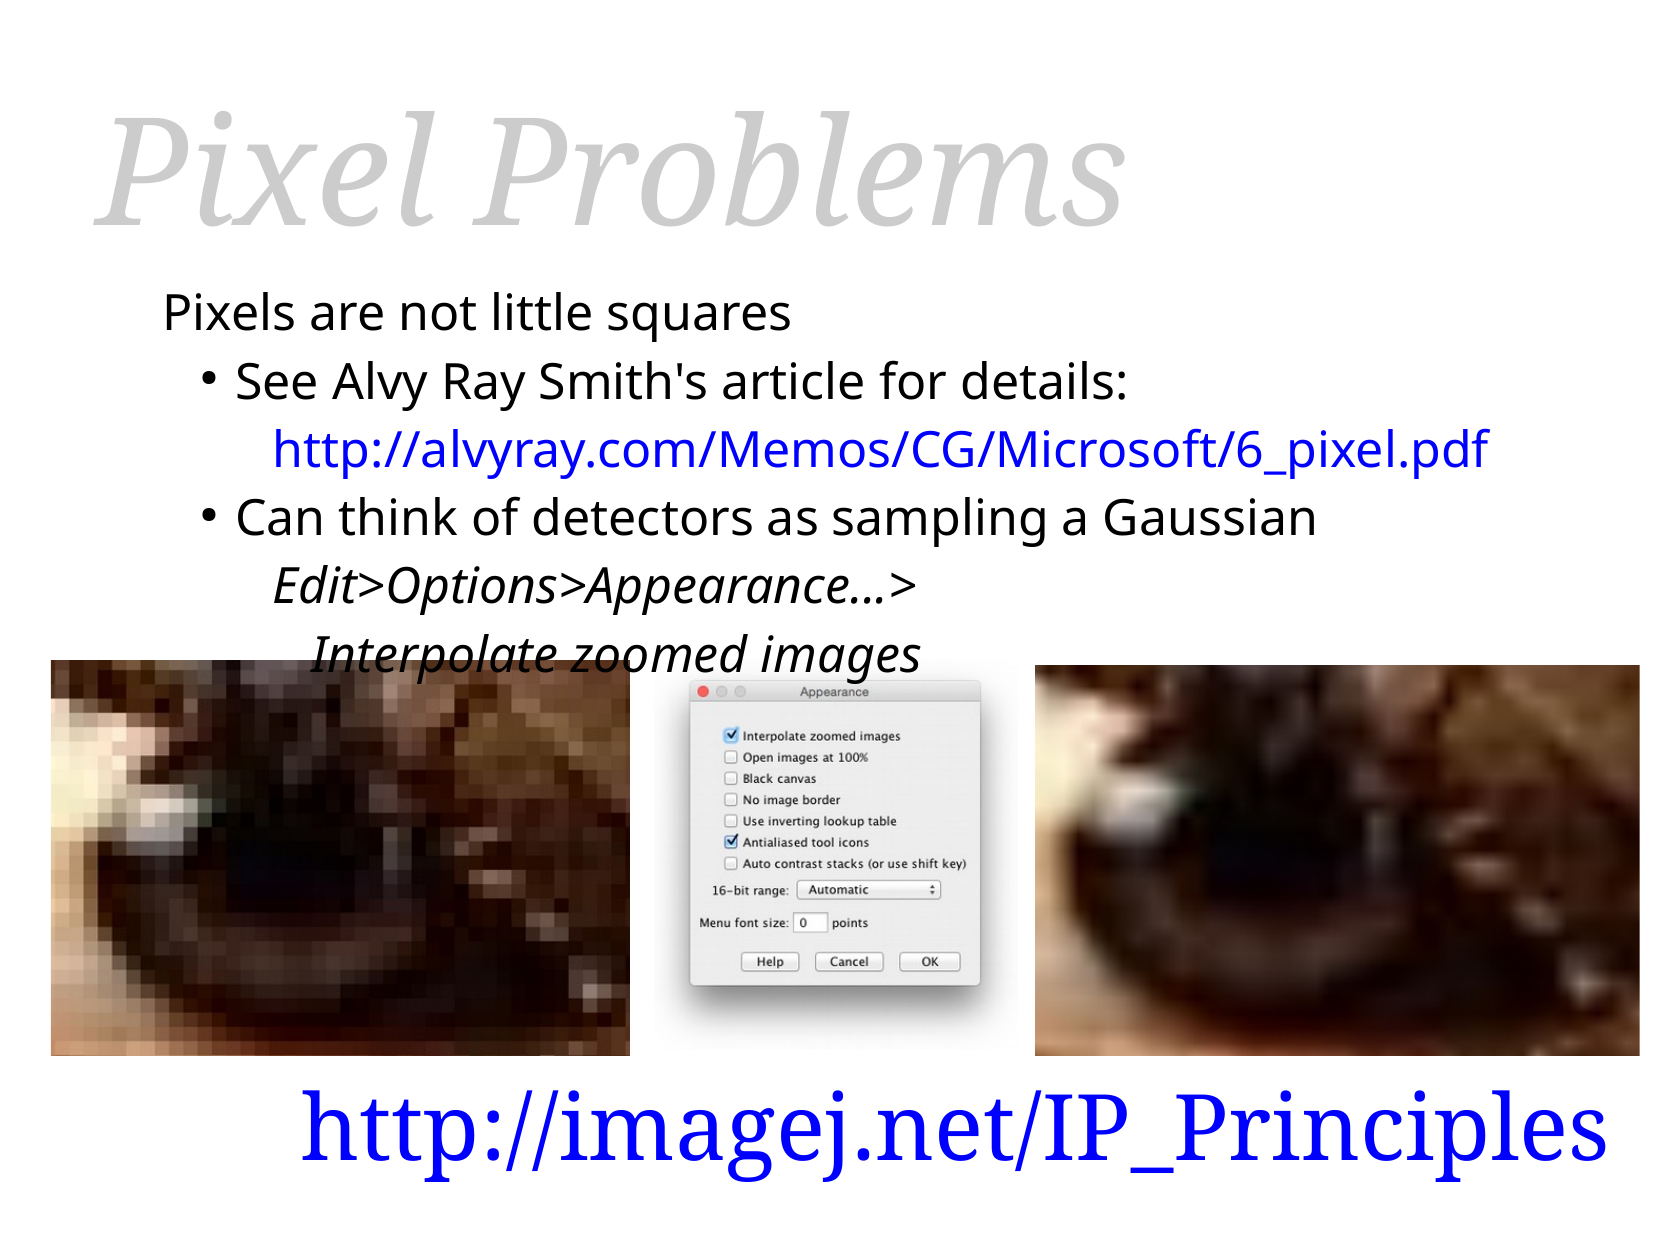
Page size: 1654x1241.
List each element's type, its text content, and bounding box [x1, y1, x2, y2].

picture [725, 659, 738, 669]
picture [454, 660, 468, 669]
text_box http://imagej.net/IP_Principles [50, 1055, 1626, 1172]
text_box Pixels are not little squares See Alvy Ray Smith's article for details: http://alvyray.com/Memos/CG/Microsoft/6_pixel.pdf Can think of detectors as sampling a Gaussian Edit>Options>Appearance...> Interpolate zoomed images [75, 270, 1606, 636]
picture [654, 659, 1018, 1051]
picture [1035, 665, 1640, 1056]
picture [426, 660, 439, 669]
picture [495, 660, 508, 669]
picture [853, 659, 866, 669]
picture [824, 659, 837, 669]
picture [50, 660, 631, 1055]
picture [600, 660, 614, 669]
text_box Pixel Problems [81, 57, 1654, 239]
